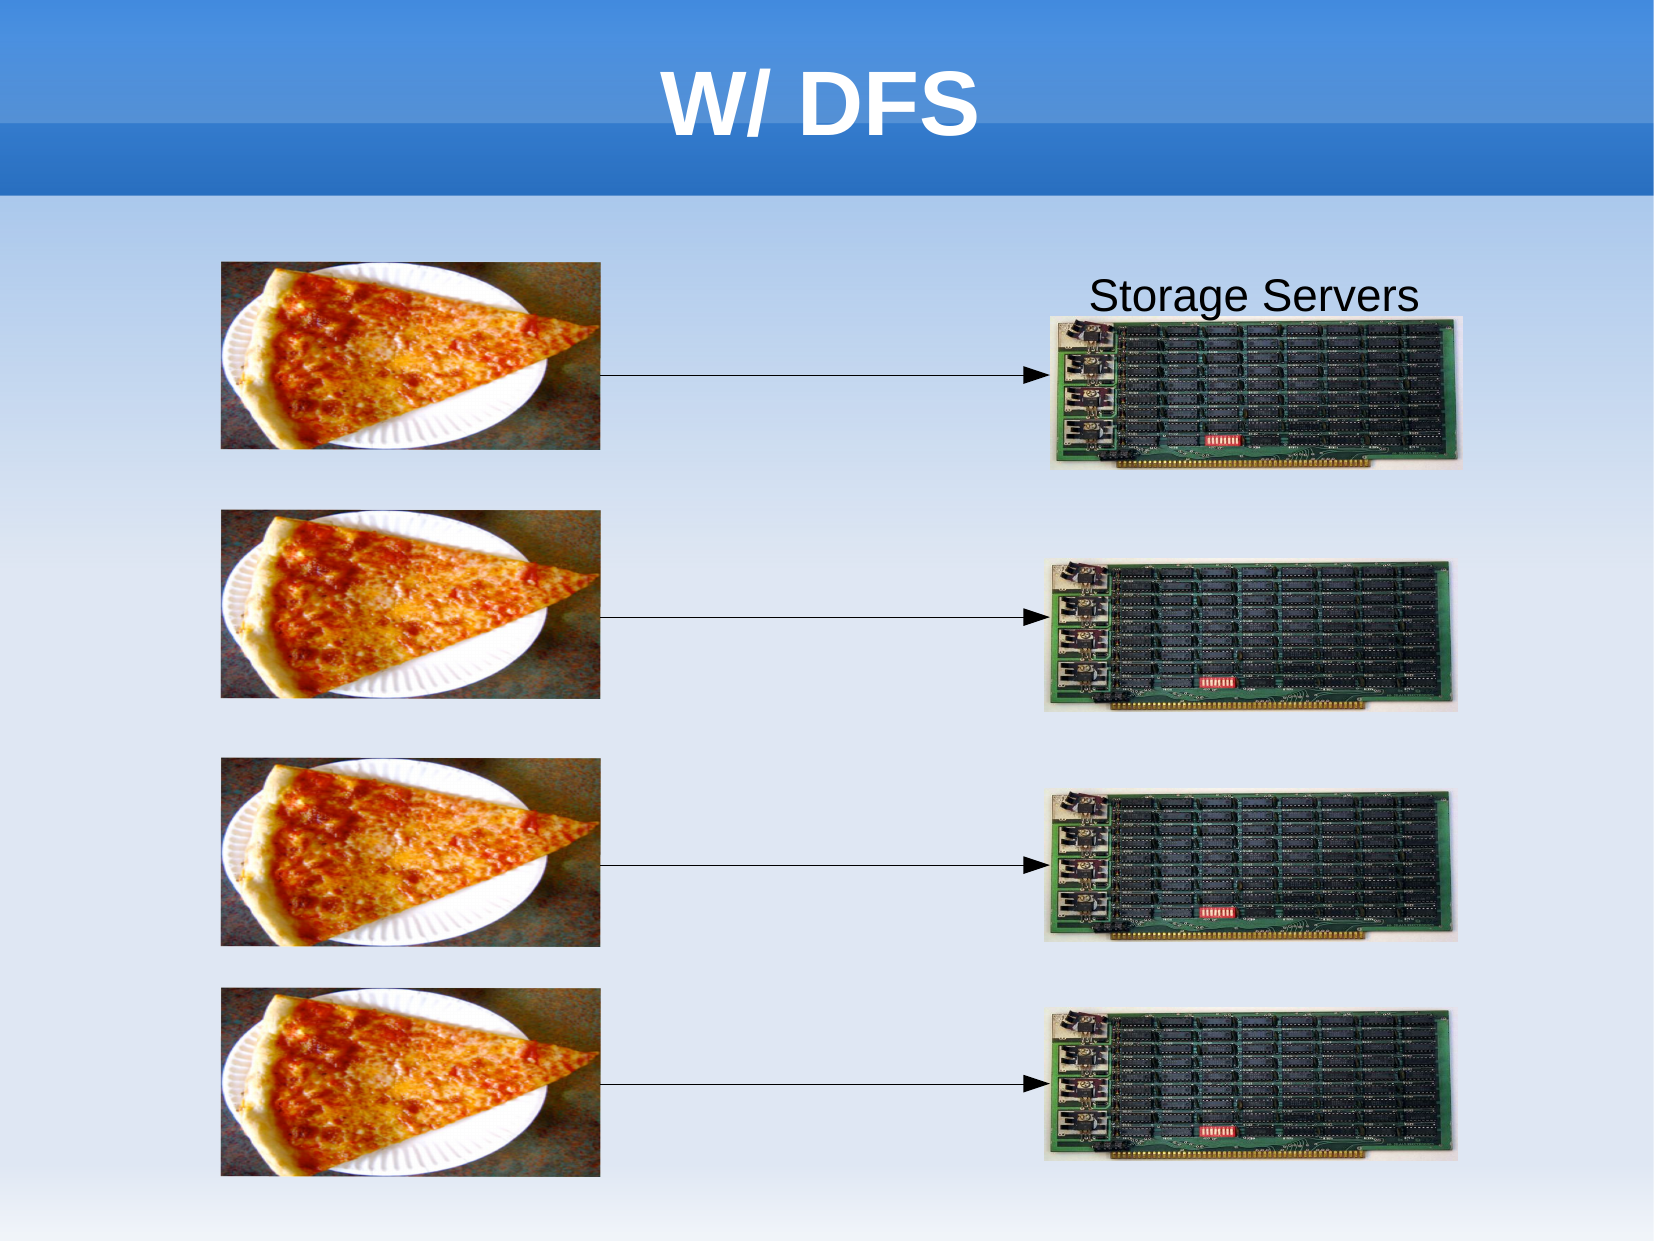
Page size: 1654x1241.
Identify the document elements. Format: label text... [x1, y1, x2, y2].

text_box Storage Servers [1073, 262, 1435, 329]
title W/ DFS [76, 7, 1565, 200]
picture [0, 0, 1654, 1241]
